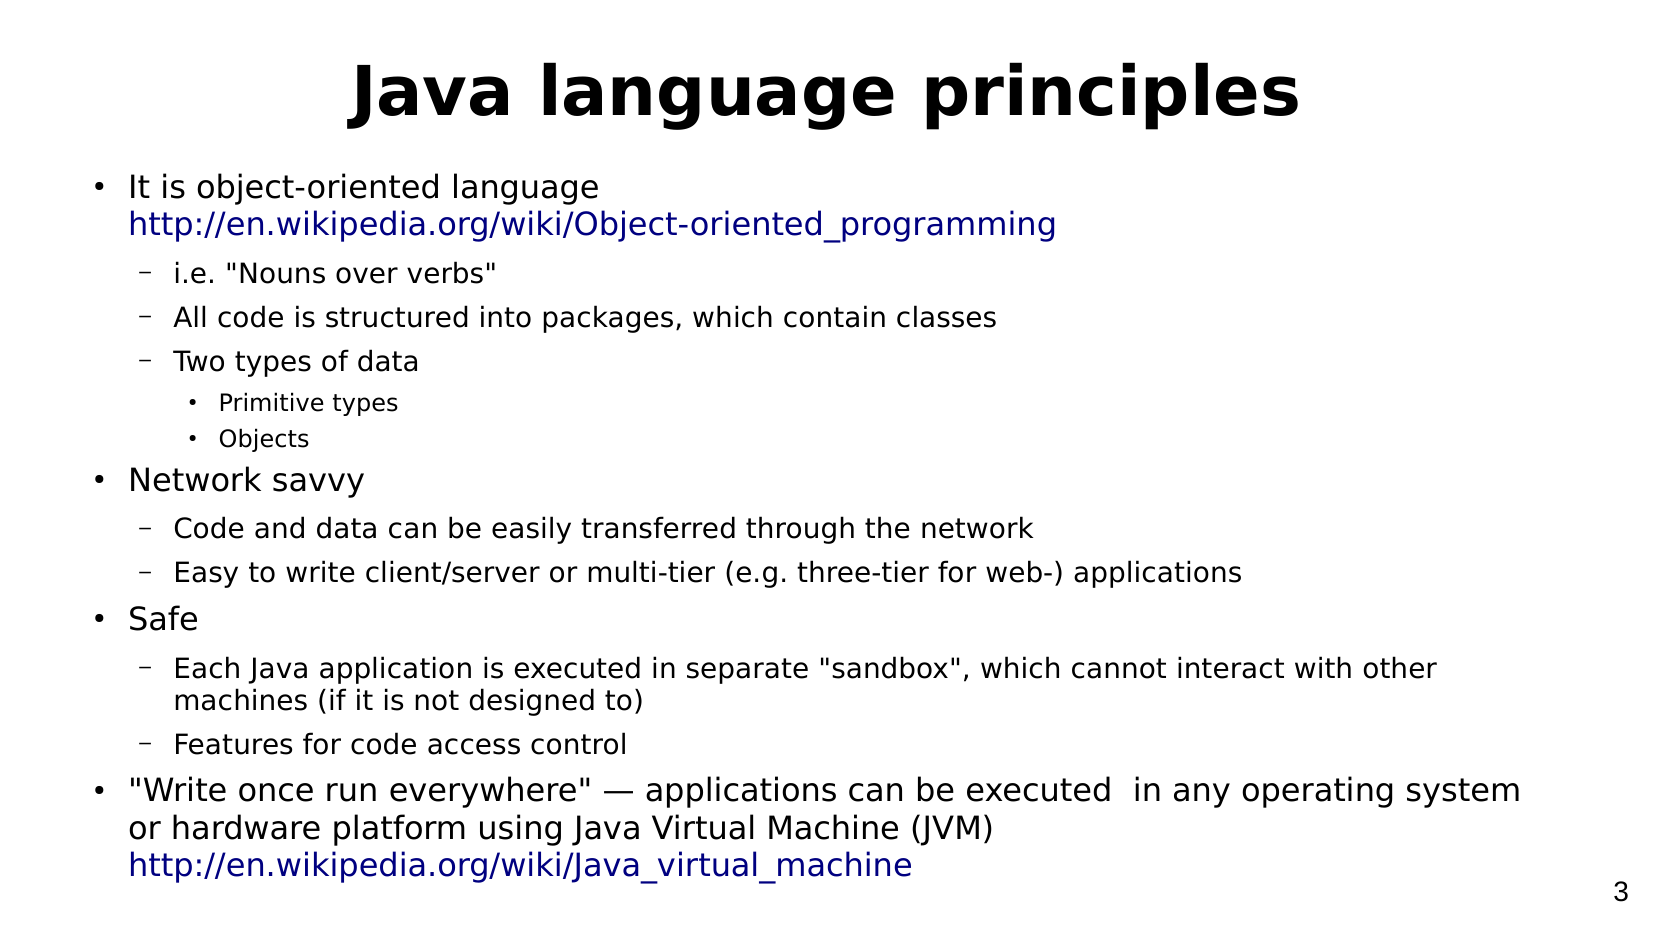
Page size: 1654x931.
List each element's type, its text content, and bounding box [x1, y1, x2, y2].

list It is object-oriented language http://en.wikipedia.org/wiki/Object-oriented_programming i.e. "Nouns over verbs" All code is structured into packages, which contain classes Two types of data Primitive types Objects Network savvy Code and data can be easily transferred through the network Easy to write client/server or multi-tier (e.g. three-tier for web-) applications Safe Each Java application is executed in separate "sandbox", which cannot interact with other machines (if it is not designed to) Features for code access control "Write once run everywhere" — applications can be executed in any operating system or hardware platform using Java Virtual Machine (JVM) http://en.wikipedia.org/wiki/Java_virtual_machine [82, 168, 1538, 889]
title Java language principles [82, 37, 1571, 147]
